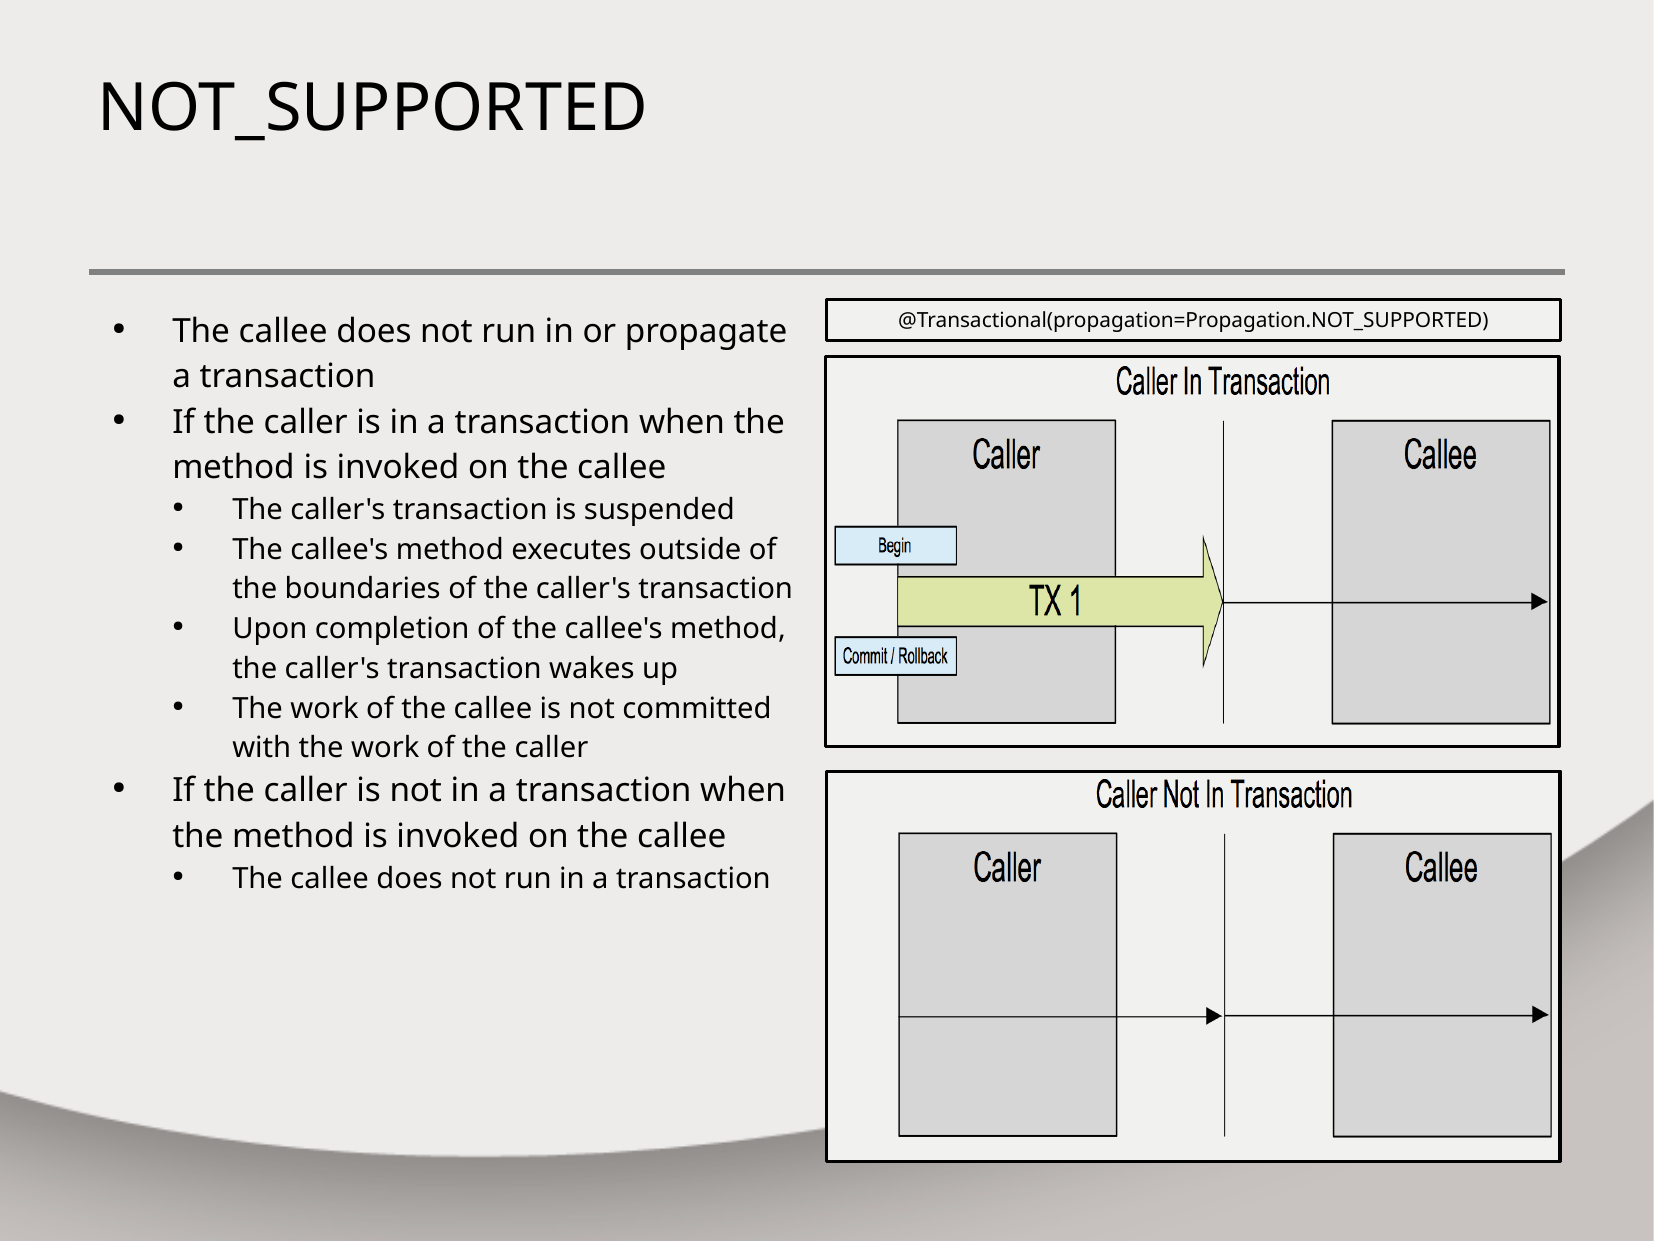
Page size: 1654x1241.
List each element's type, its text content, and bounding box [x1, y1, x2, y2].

text_box @Transactional(propagation=Propagation.NOT_SUPPORTED) [826, 299, 1561, 341]
picture [0, 0, 1654, 1241]
text_box The callee does not run in or propagate a transaction If the caller is in a transaction when the method is invoked on the callee The caller's transaction is suspended The callee's method executes outside of the boundaries of the caller's transaction Upon completion of the callee's method, the caller's transaction wakes up The work of the callee is not committed with the work of the caller If the caller is not in a transaction when the method is invoked on the callee The callee does not run in a transaction [97, 299, 827, 1163]
title NOT_SUPPORTED [97, 75, 1561, 226]
